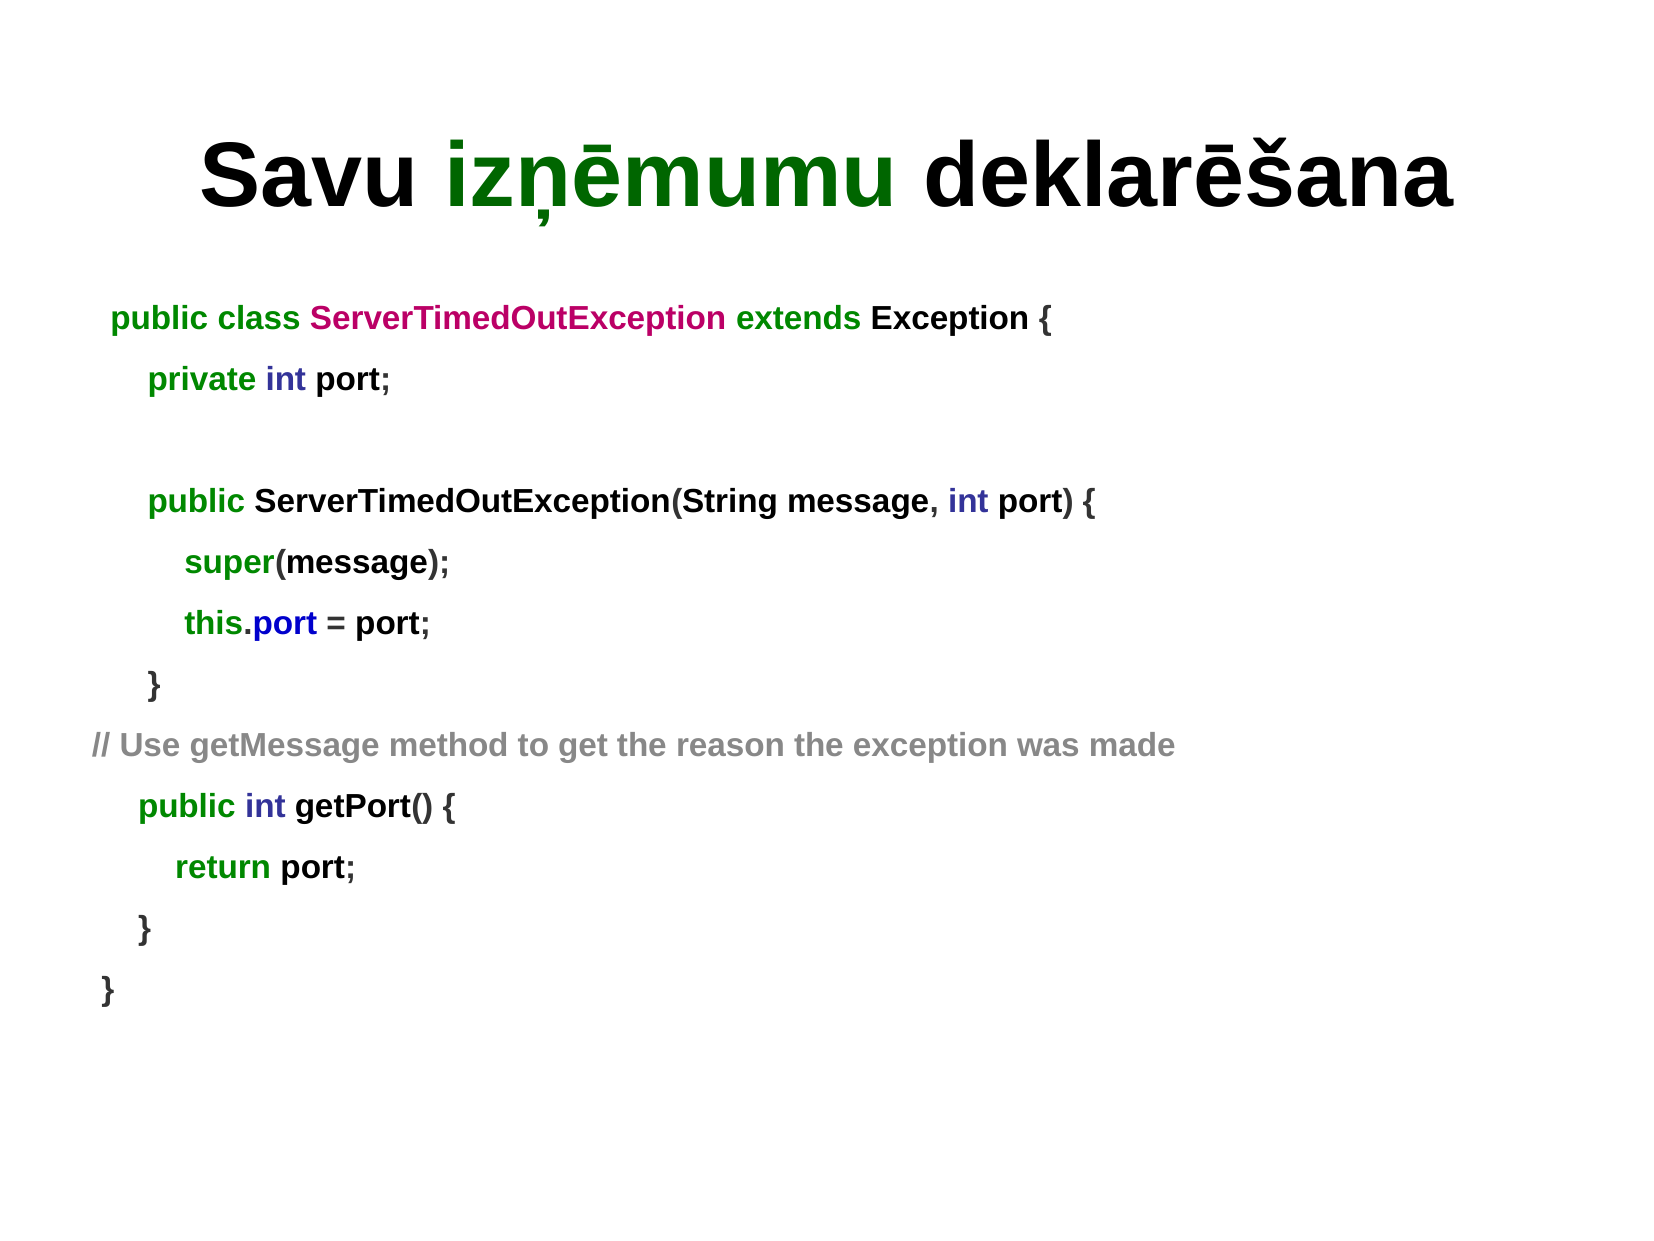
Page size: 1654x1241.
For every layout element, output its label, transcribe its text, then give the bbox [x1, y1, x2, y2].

title Savu izņēmumu deklarēšana [82, 70, 1571, 278]
list public class ServerTimedOutException extends Exception { private int port; public ServerTimedOutException(String message, int port) { super(message); this.port = port; } // Use getMessage method to get the reason the exception was made public int getPort() { return port; } } [82, 290, 1538, 1010]
